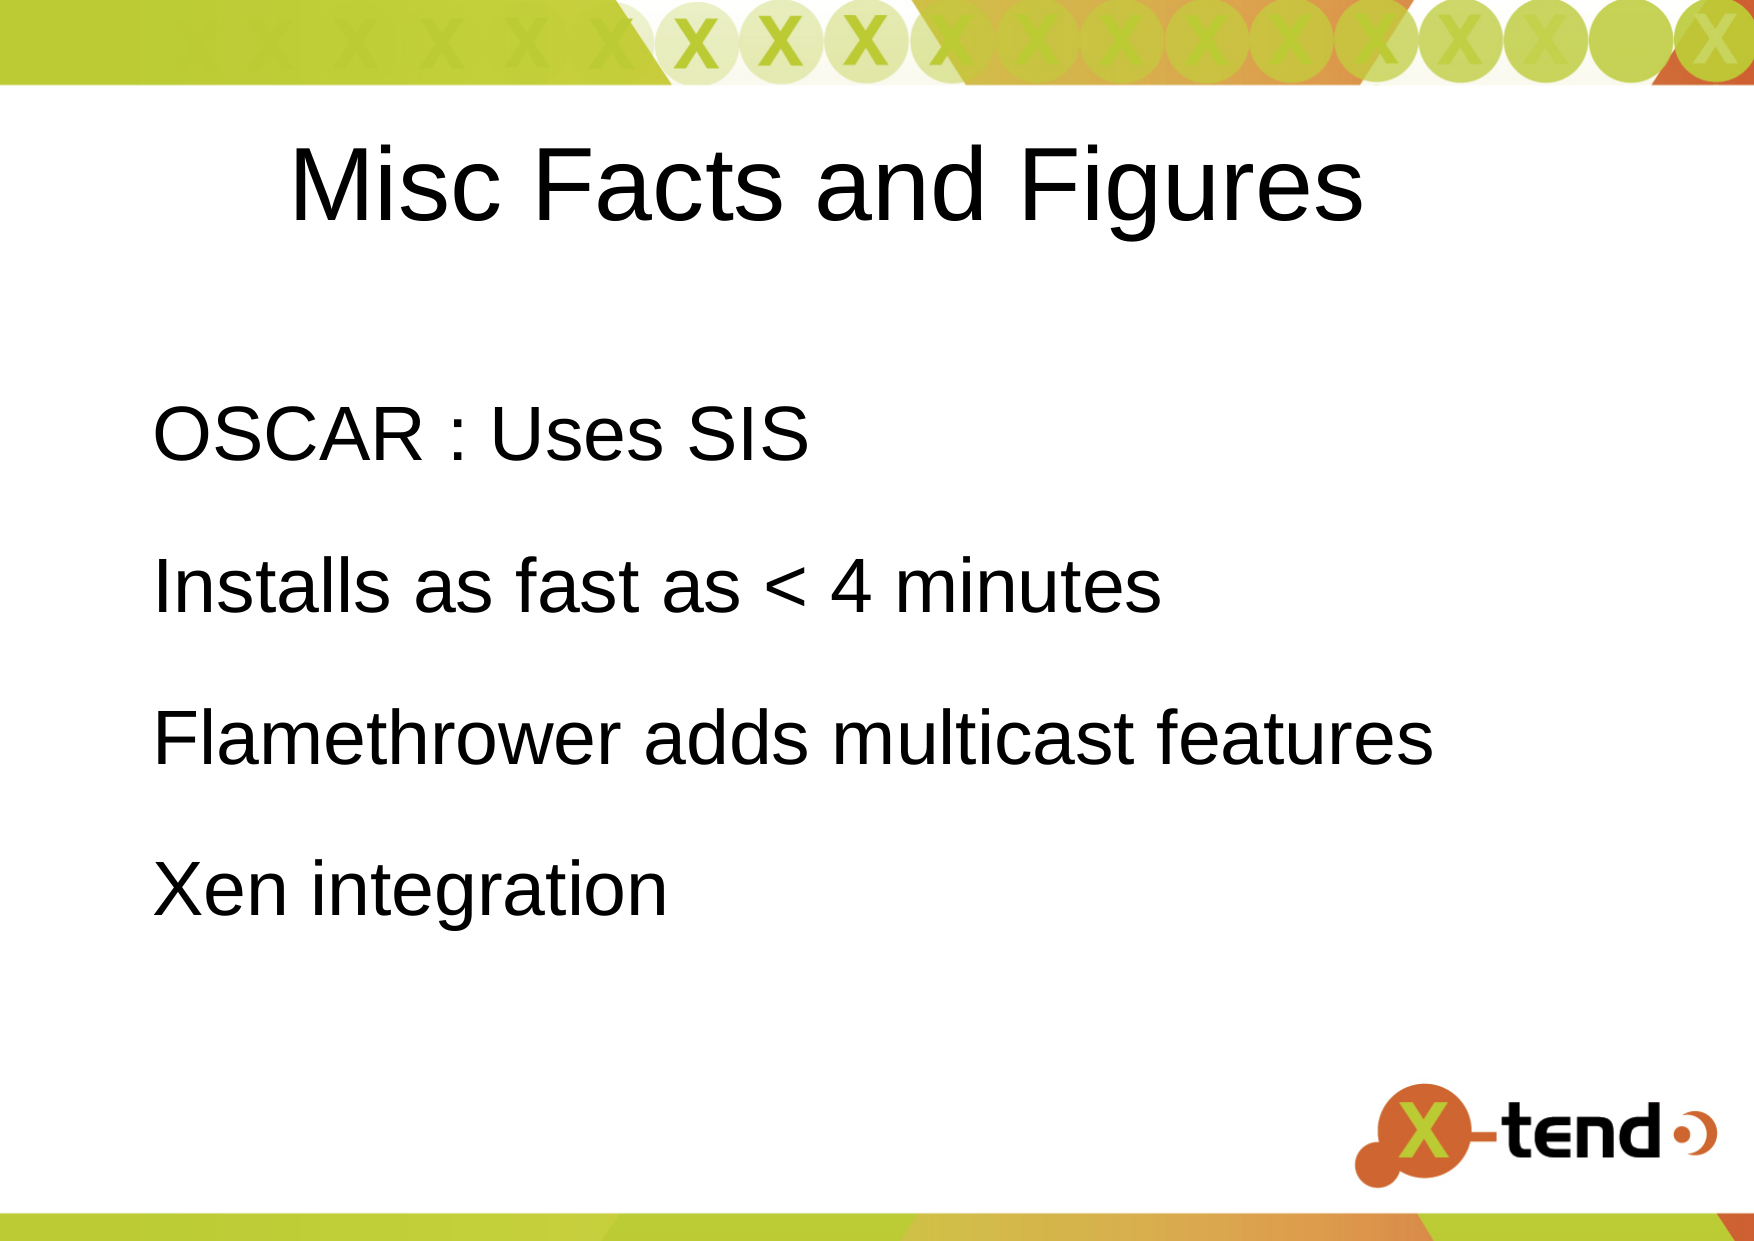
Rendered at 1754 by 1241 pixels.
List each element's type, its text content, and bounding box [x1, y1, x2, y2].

title Misc Facts and Figures [121, 49, 1534, 257]
picture [0, 0, 1754, 1241]
list OSCAR : Uses SIS Installs as fast as < 4 minutes Flamethrower adds multicast features Xen integration [152, 344, 1534, 1127]
